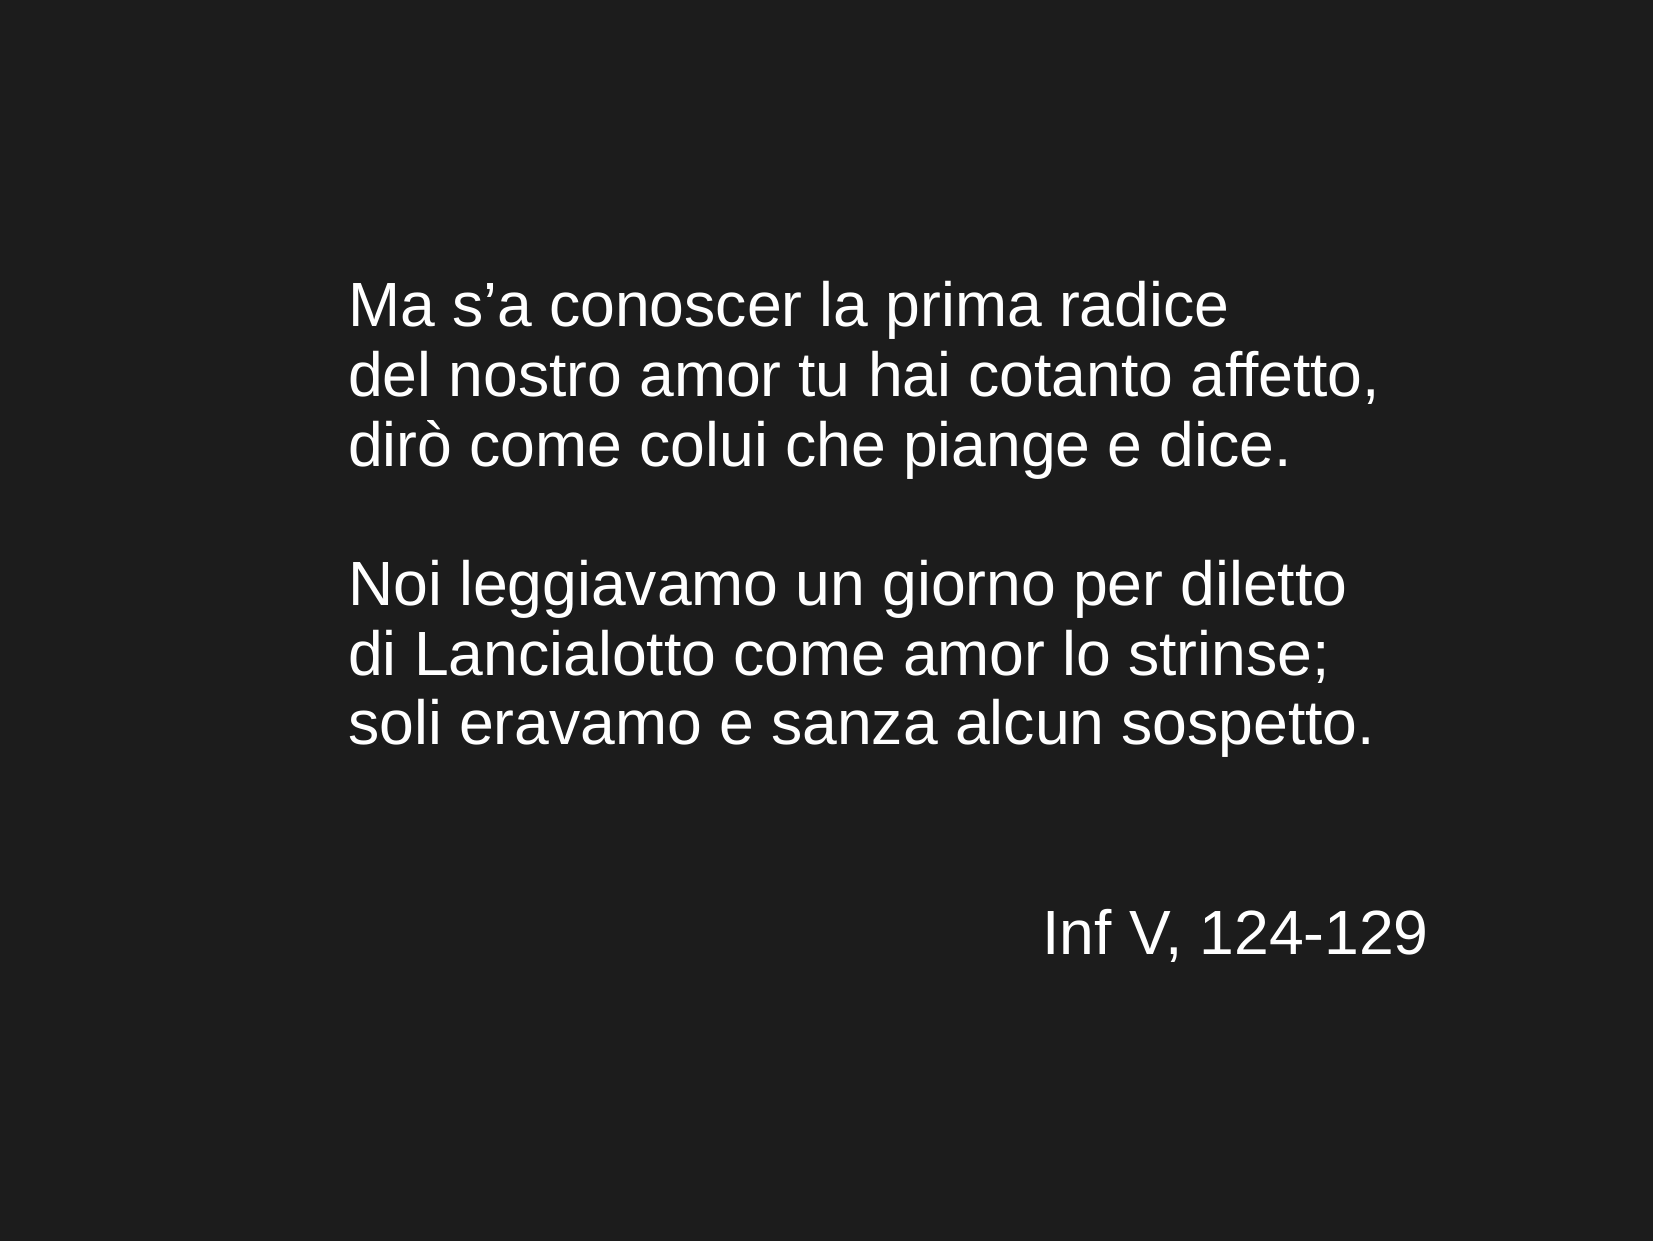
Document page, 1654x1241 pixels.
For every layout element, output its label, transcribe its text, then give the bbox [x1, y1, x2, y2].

text_box Ma s’a conoscer la prima radice del nostro amor tu hai cotanto affetto, dirò come colui che piange e dice. Noi leggiavamo un giorno per diletto di Lancialotto come amor lo strinse; soli eravamo e sanza alcun sospetto. Inf V, 124-129 [333, 262, 1444, 975]
